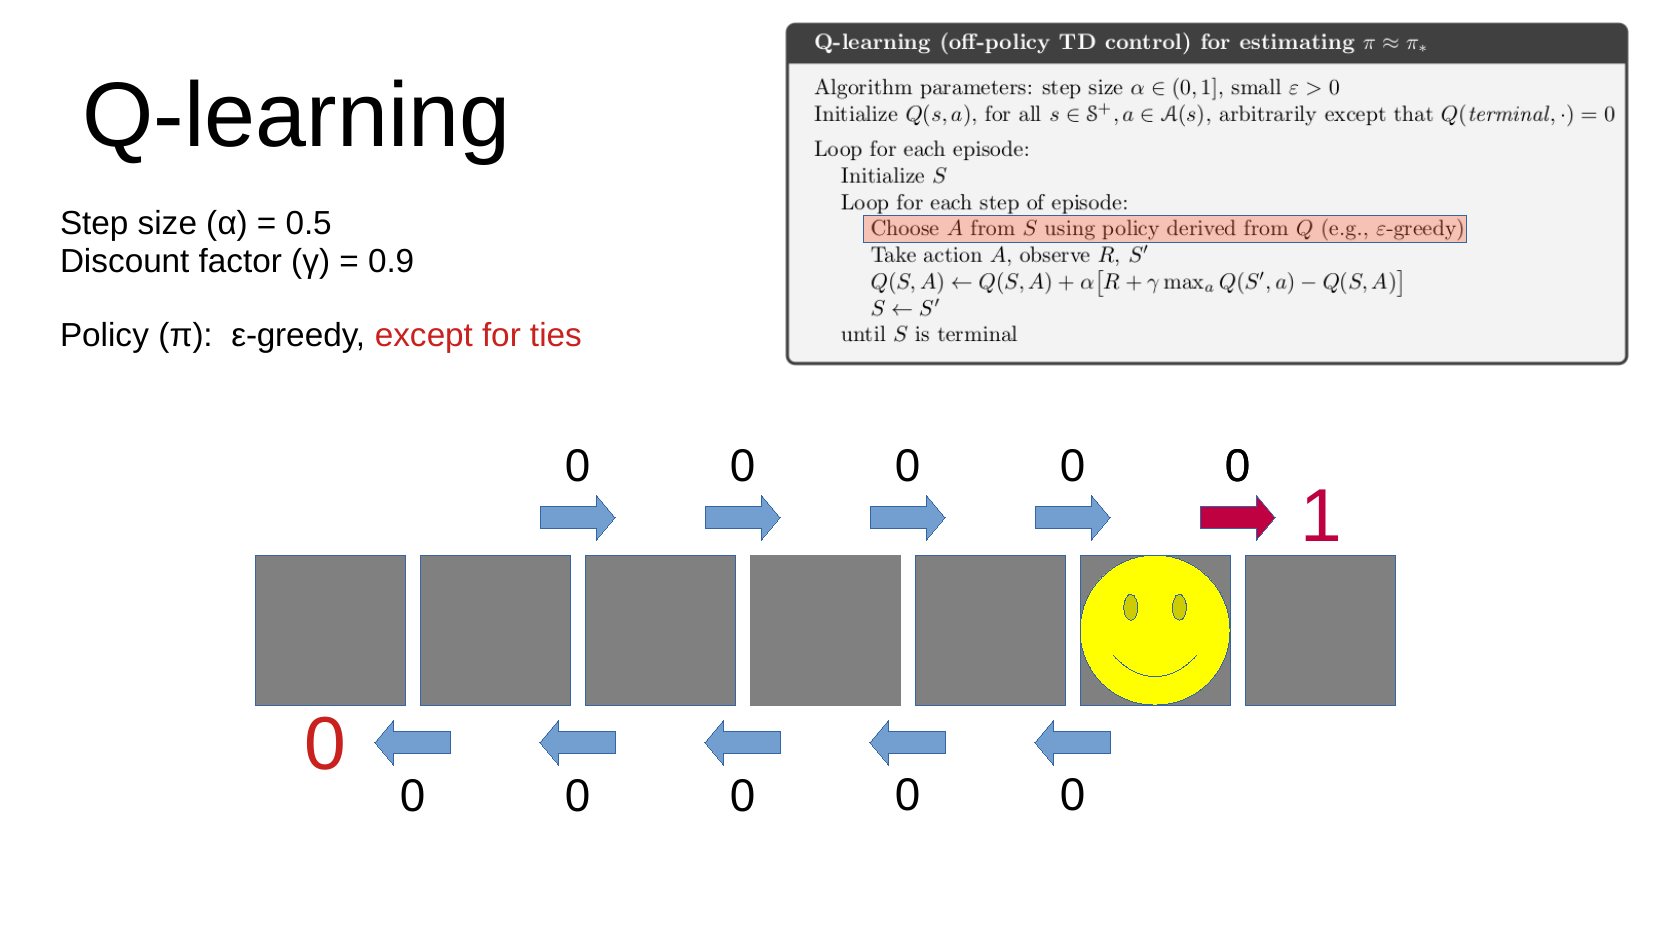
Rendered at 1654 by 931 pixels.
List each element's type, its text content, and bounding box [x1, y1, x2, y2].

text_box [1080, 555, 1231, 706]
text_box [863, 215, 1467, 243]
text_box [705, 511, 781, 541]
title 0 [360, 750, 466, 841]
title 0 [525, 750, 631, 841]
text_box [915, 555, 1066, 706]
text_box [420, 555, 571, 706]
title 1 [1268, 471, 1374, 561]
text_box [379, 720, 451, 750]
title 0 [1185, 420, 1291, 511]
text_box [869, 720, 946, 750]
text_box [750, 555, 901, 706]
title 0 [1020, 750, 1126, 840]
text_box [1035, 511, 1111, 541]
title 0 [855, 420, 961, 511]
text_box [1200, 511, 1268, 541]
title 0 [525, 420, 631, 511]
picture [773, 14, 1637, 376]
title 0 [690, 750, 796, 841]
text_box [585, 555, 736, 706]
text_box [540, 511, 616, 541]
title 0 [1020, 420, 1126, 511]
text_box [1245, 555, 1396, 706]
title Q-learning [82, 37, 773, 193]
title 0 [690, 420, 796, 511]
title Step size (α) = 0.5 Discount factor (γ) = 0.9 Policy (π): ε-greedy, except for ties [60, 186, 616, 409]
title 0 [855, 750, 961, 840]
text_box [539, 720, 616, 750]
text_box [704, 720, 781, 750]
title 0 [273, 698, 379, 789]
text_box [255, 555, 406, 706]
text_box [870, 511, 946, 541]
text_box [1034, 720, 1111, 750]
